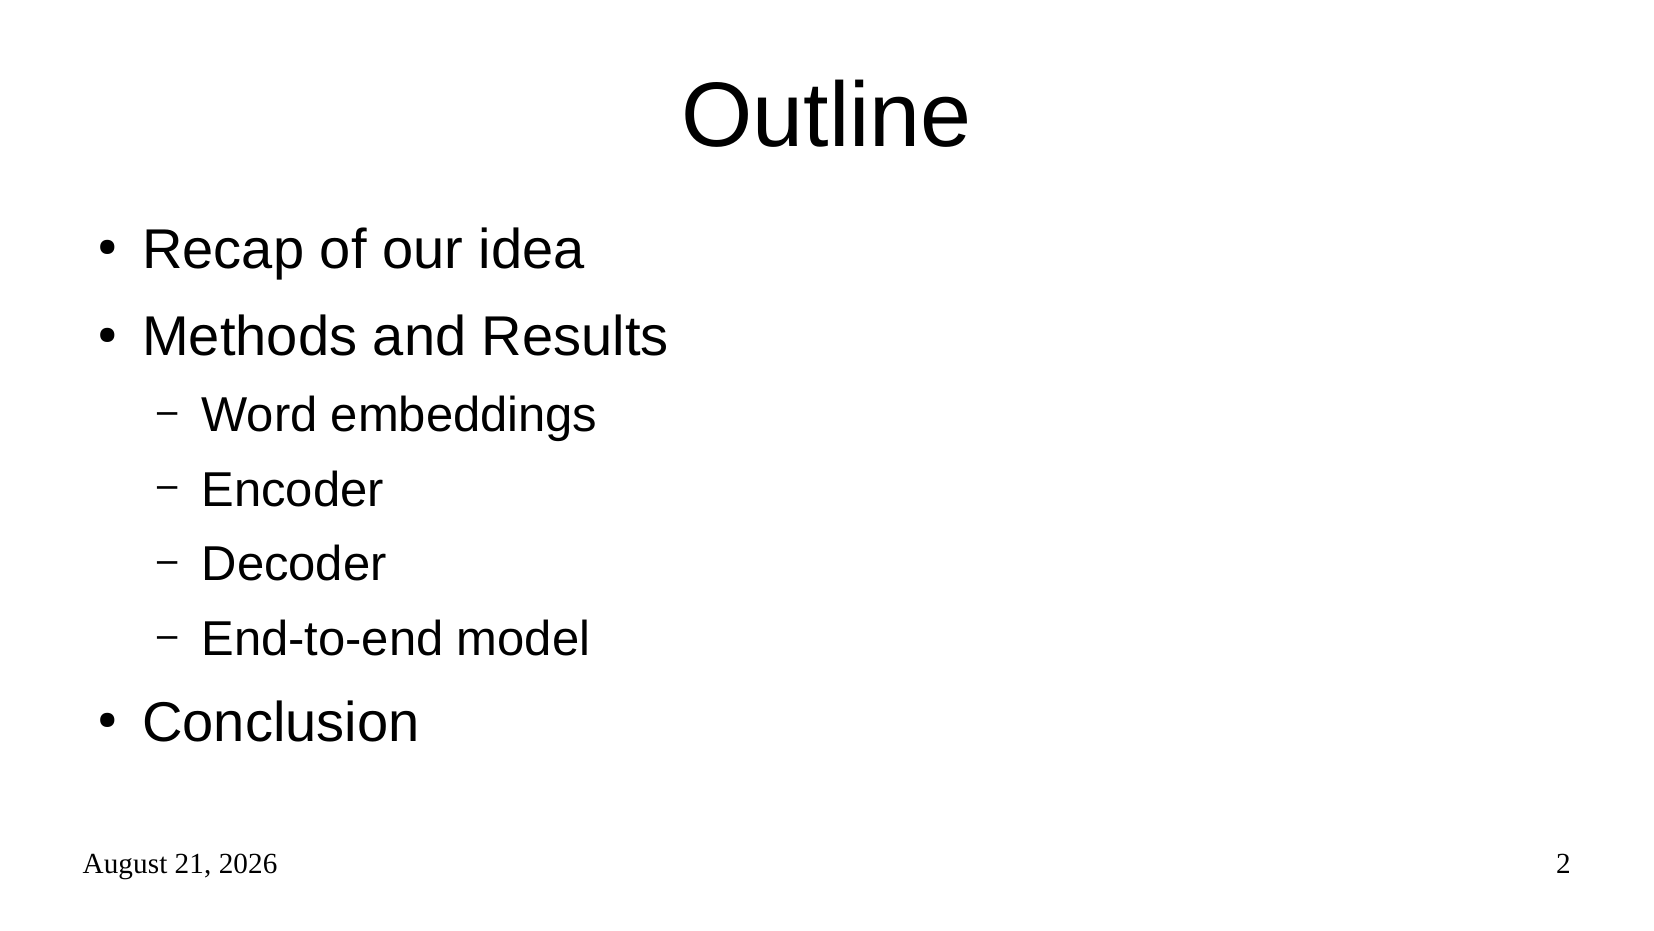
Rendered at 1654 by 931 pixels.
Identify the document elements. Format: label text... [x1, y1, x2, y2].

list Recap of our idea Methods and Results Word embeddings Encoder Decoder End-to-end model Conclusion [82, 217, 1571, 758]
title Outline [82, 37, 1571, 193]
